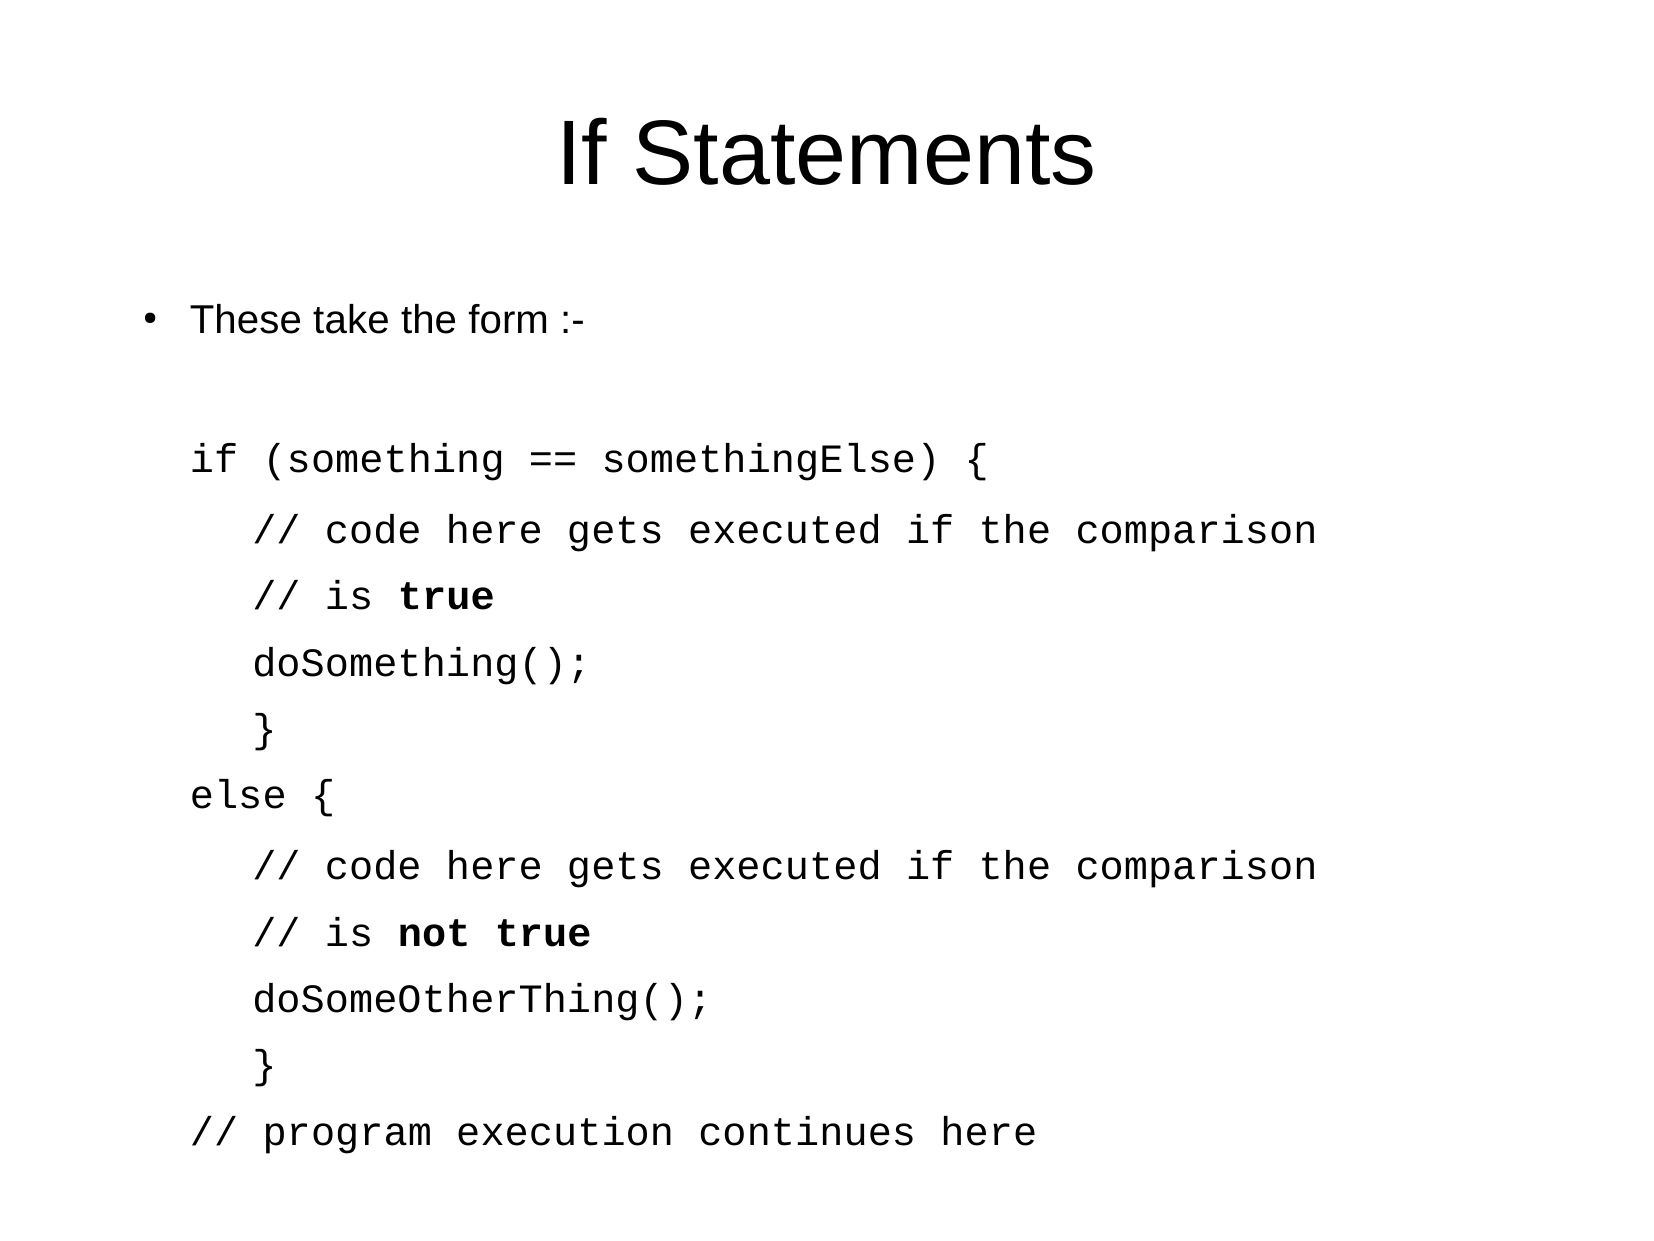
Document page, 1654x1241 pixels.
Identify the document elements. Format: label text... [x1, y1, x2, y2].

title If Statements [82, 49, 1571, 257]
list These take the form :- if (something == somethingElse) { // code here gets executed if the comparison // is true doSomething(); } else { // code here gets executed if the comparison // is not true doSomeOtherThing(); } // program execution continues here [127, 296, 1583, 1170]
